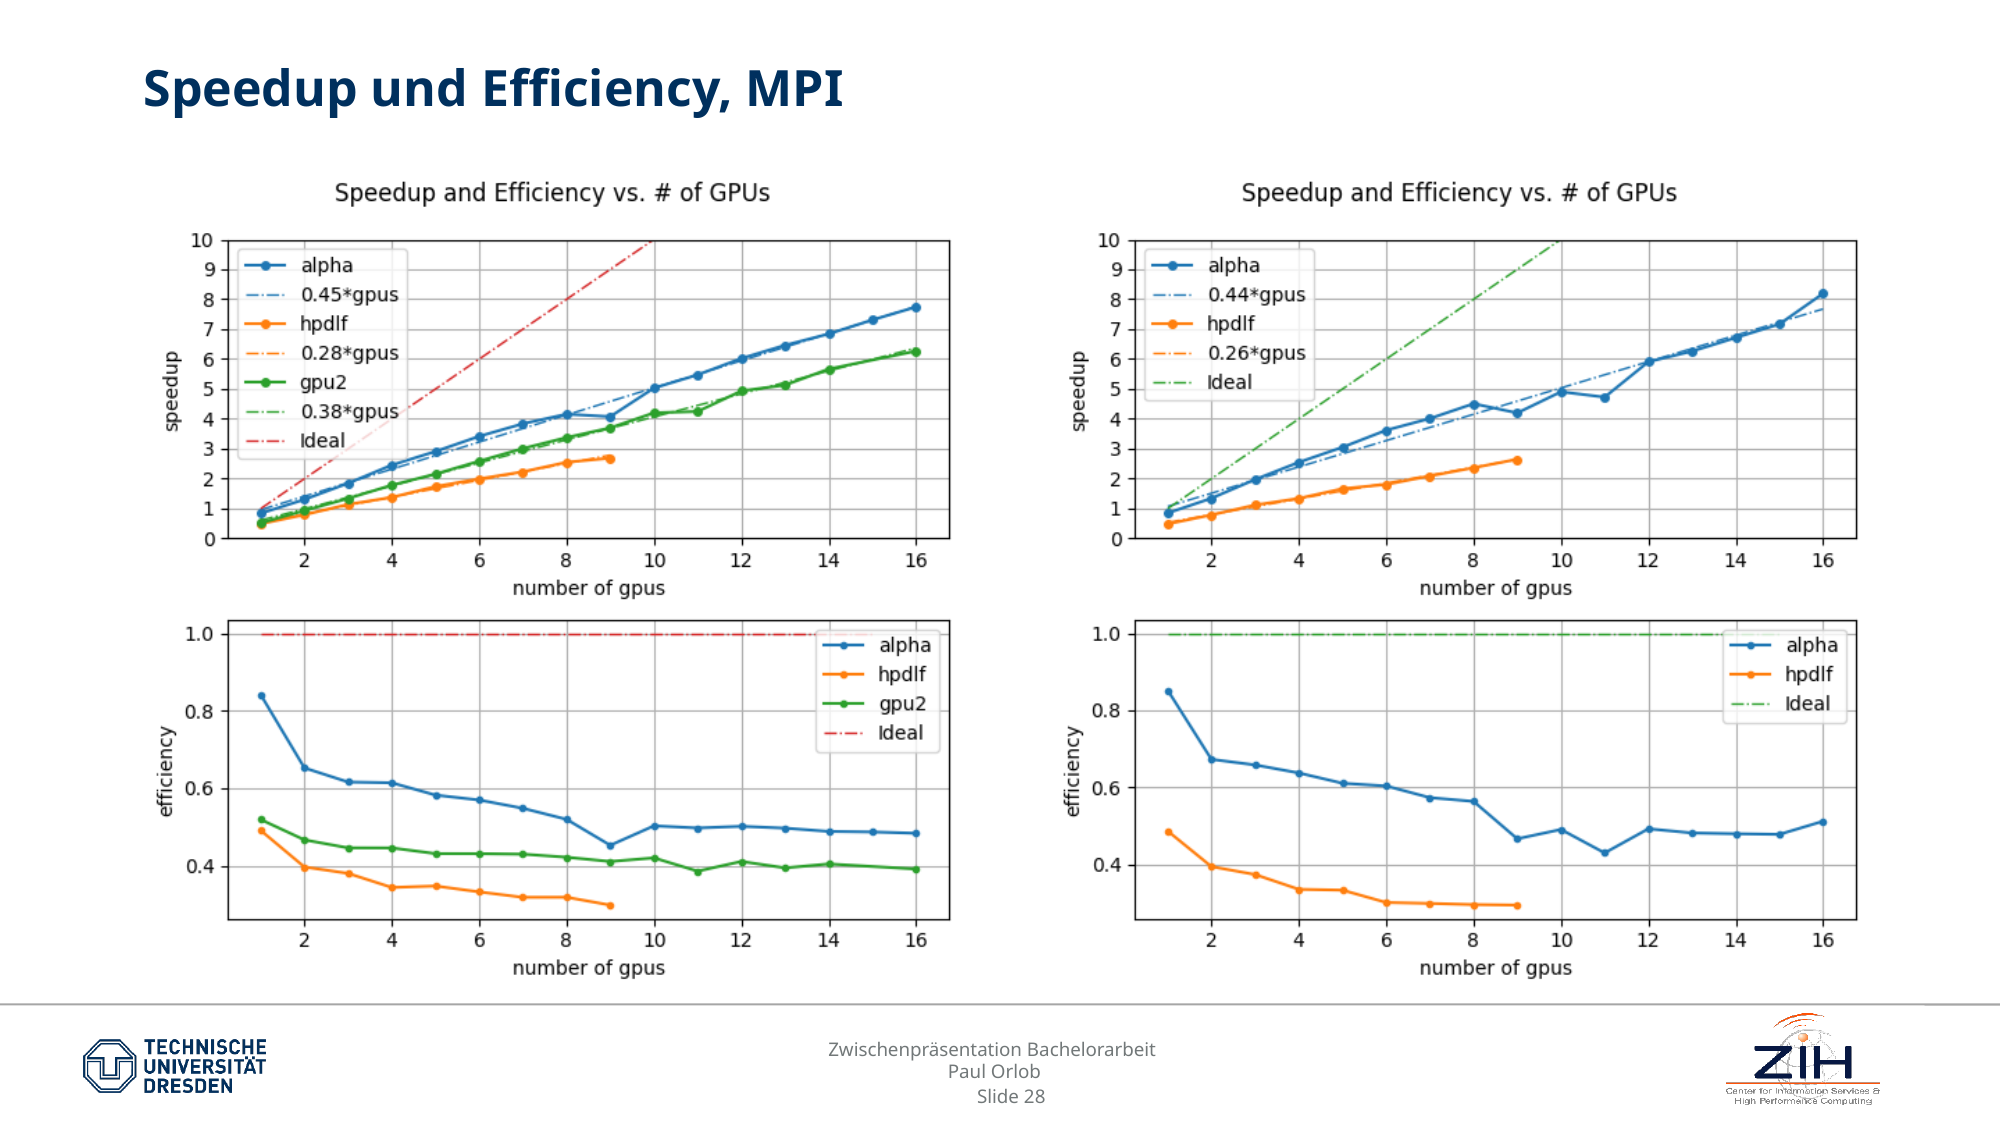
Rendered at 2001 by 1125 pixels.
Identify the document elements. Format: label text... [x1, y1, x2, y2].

picture [83, 1039, 266, 1093]
picture [1050, 168, 1870, 993]
picture [143, 168, 963, 993]
title Speedup und Efficiency, MPI [143, 56, 1880, 169]
picture [1726, 1013, 1880, 1105]
